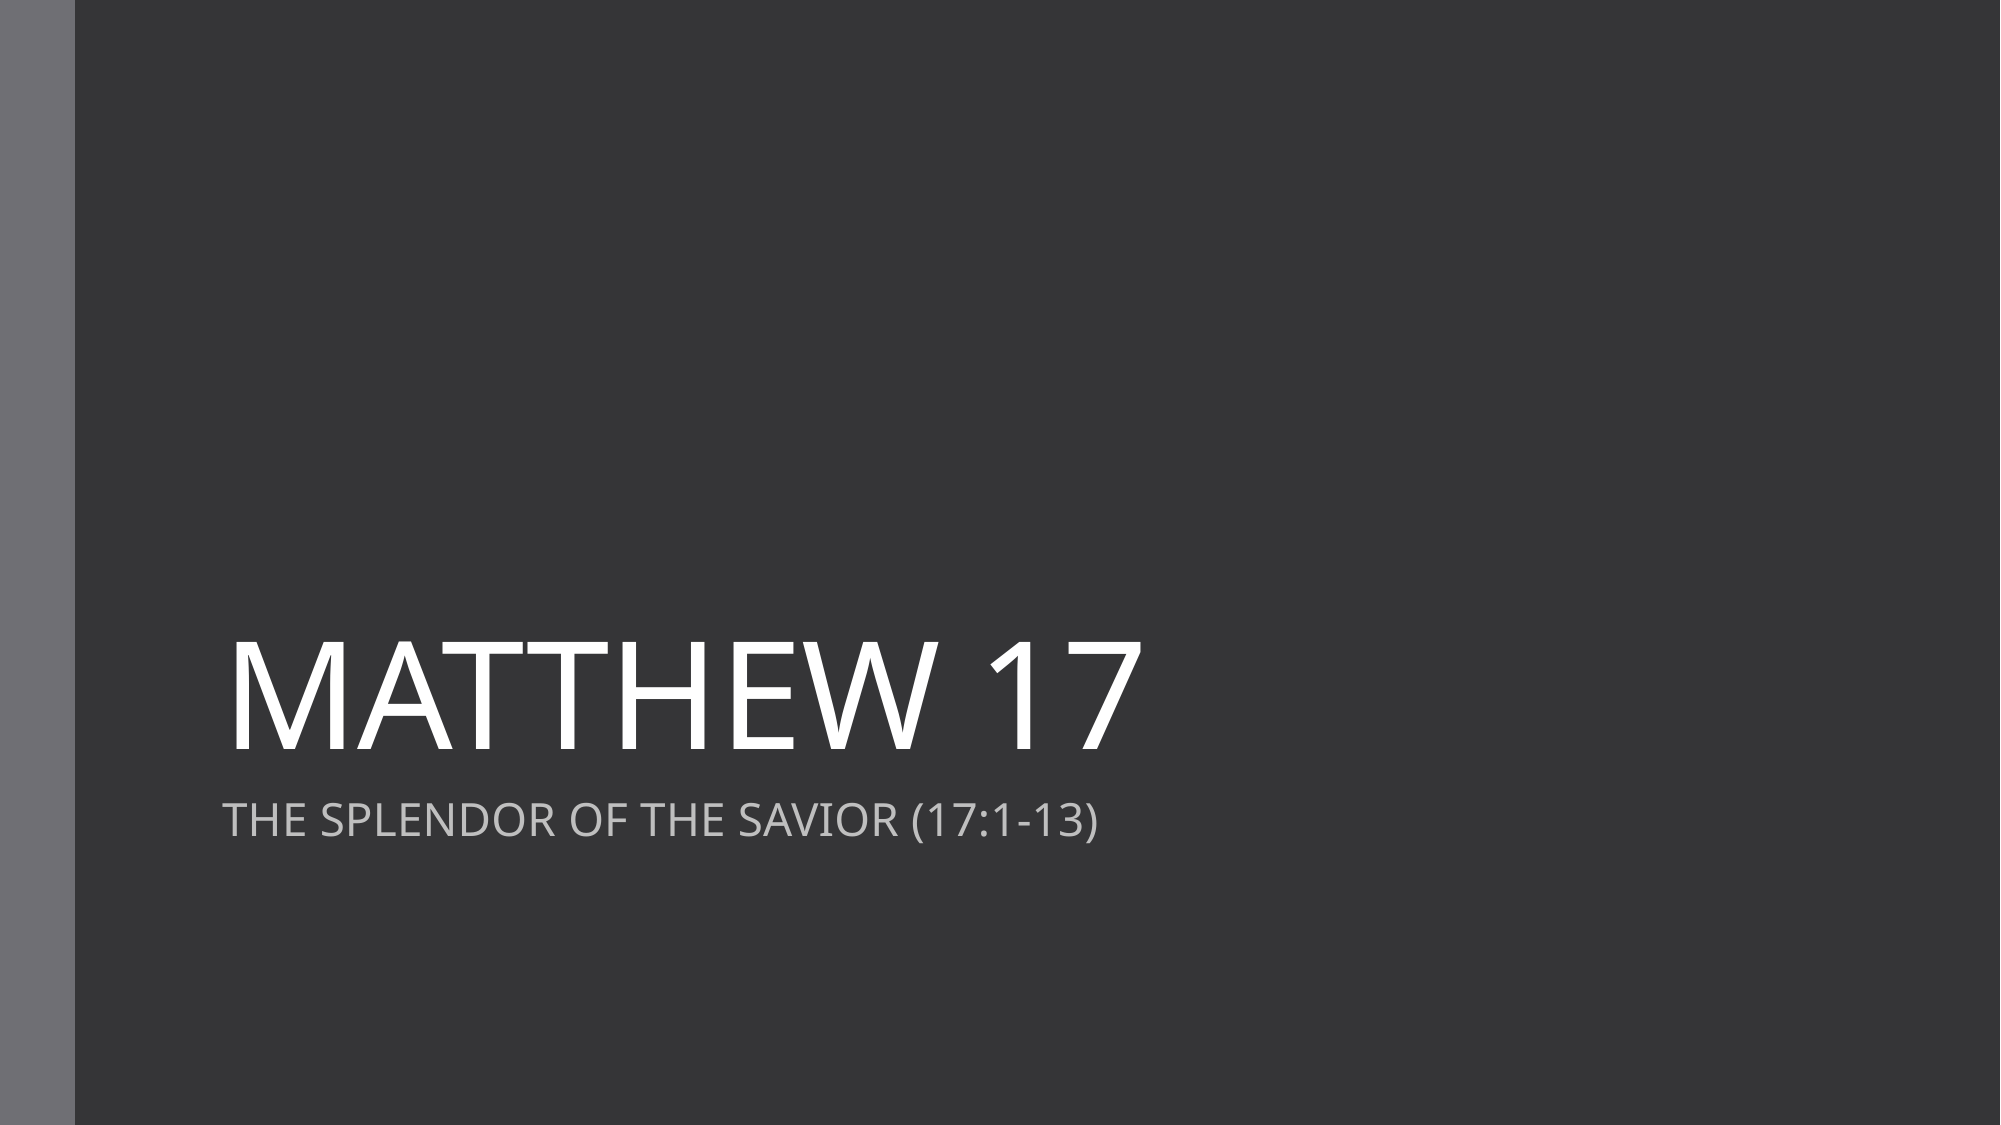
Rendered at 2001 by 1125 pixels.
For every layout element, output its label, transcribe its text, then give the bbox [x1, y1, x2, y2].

title MATTHEW 17 [206, 124, 1752, 787]
subtitle THE SPLENDOR OF THE SAVIOR (17:1-13) [206, 787, 1752, 1066]
